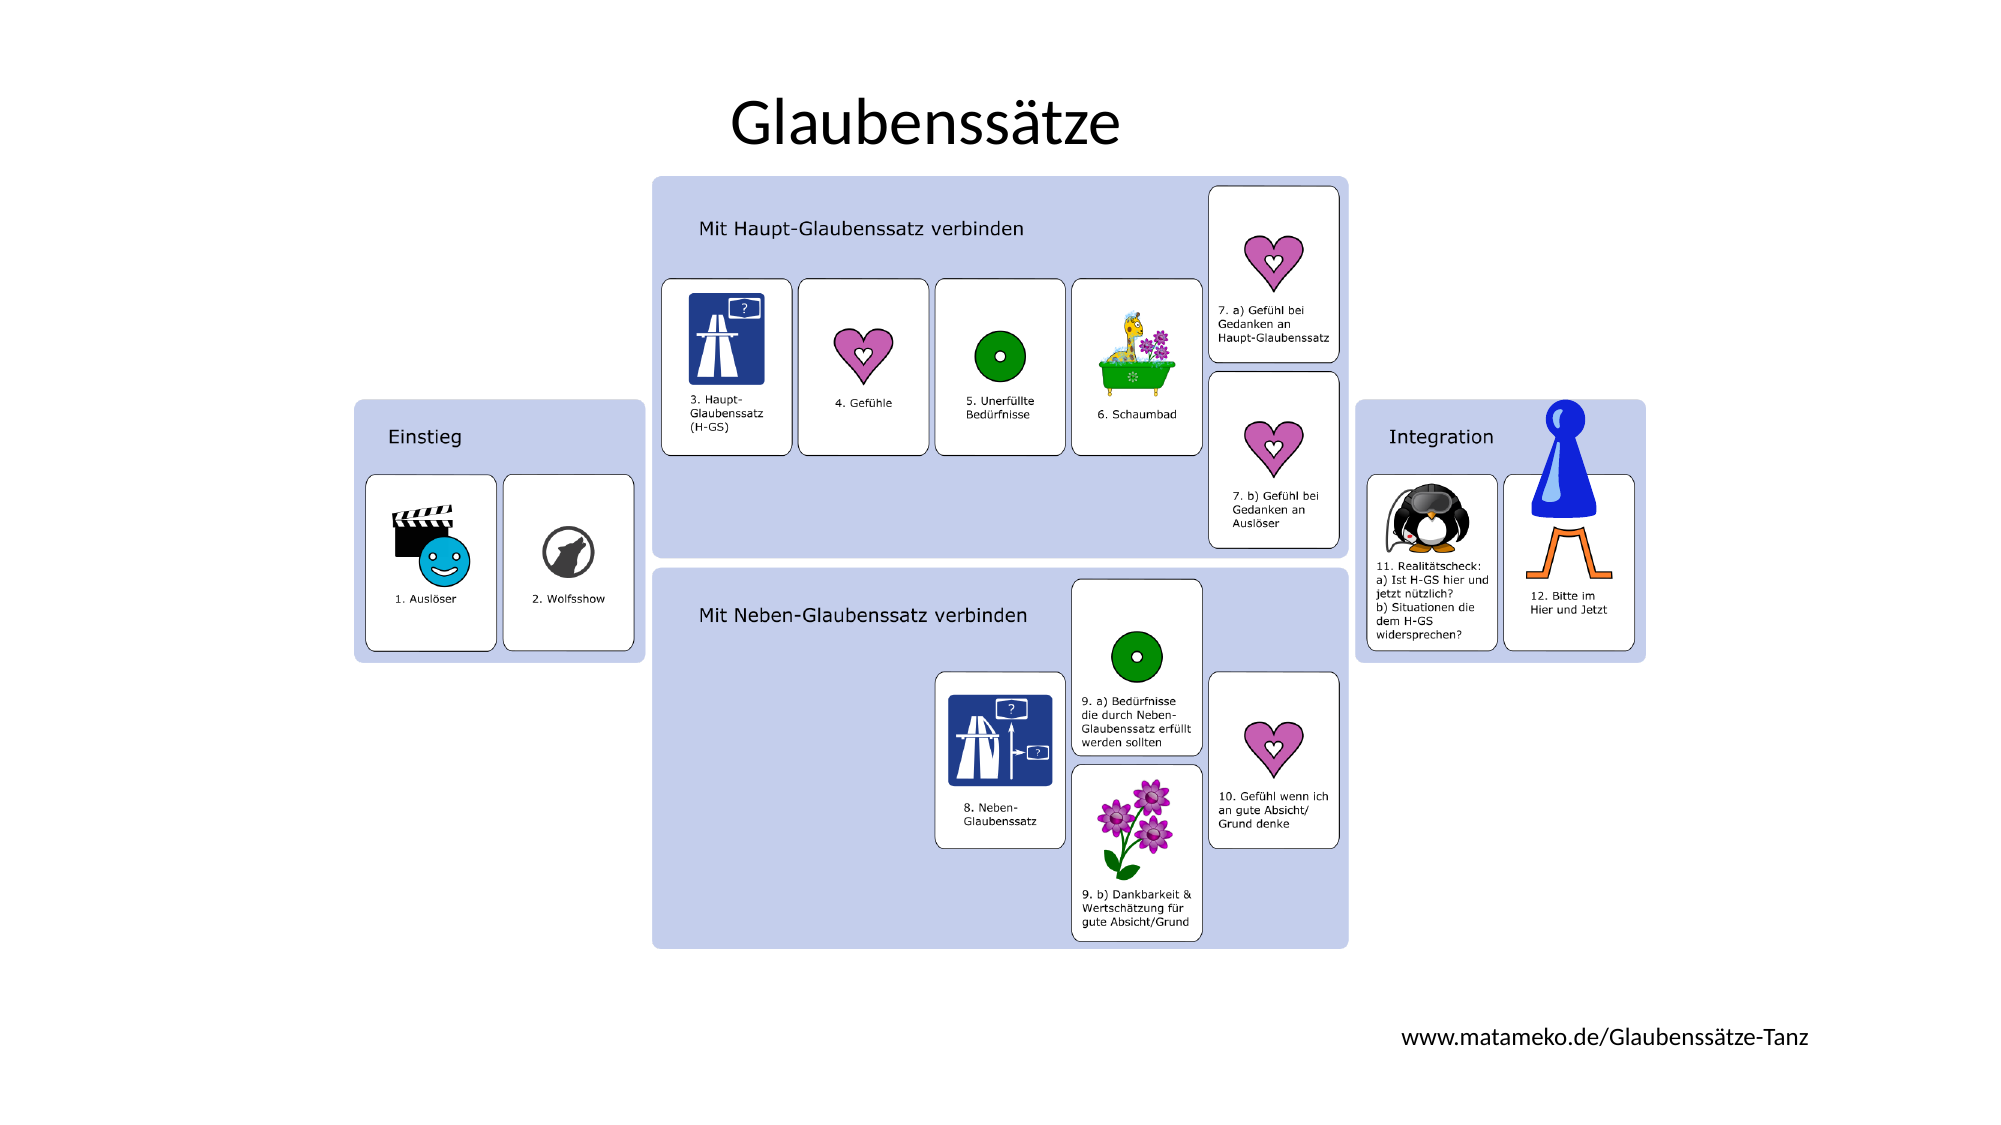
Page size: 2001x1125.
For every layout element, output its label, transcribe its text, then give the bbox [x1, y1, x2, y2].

text_box [1531, 399, 1597, 518]
picture [354, 176, 1646, 949]
text_box www.matameko.de/Glaubenssätze-Tanz [1386, 1013, 1825, 1058]
text_box Glaubenssätze [715, 70, 1142, 167]
